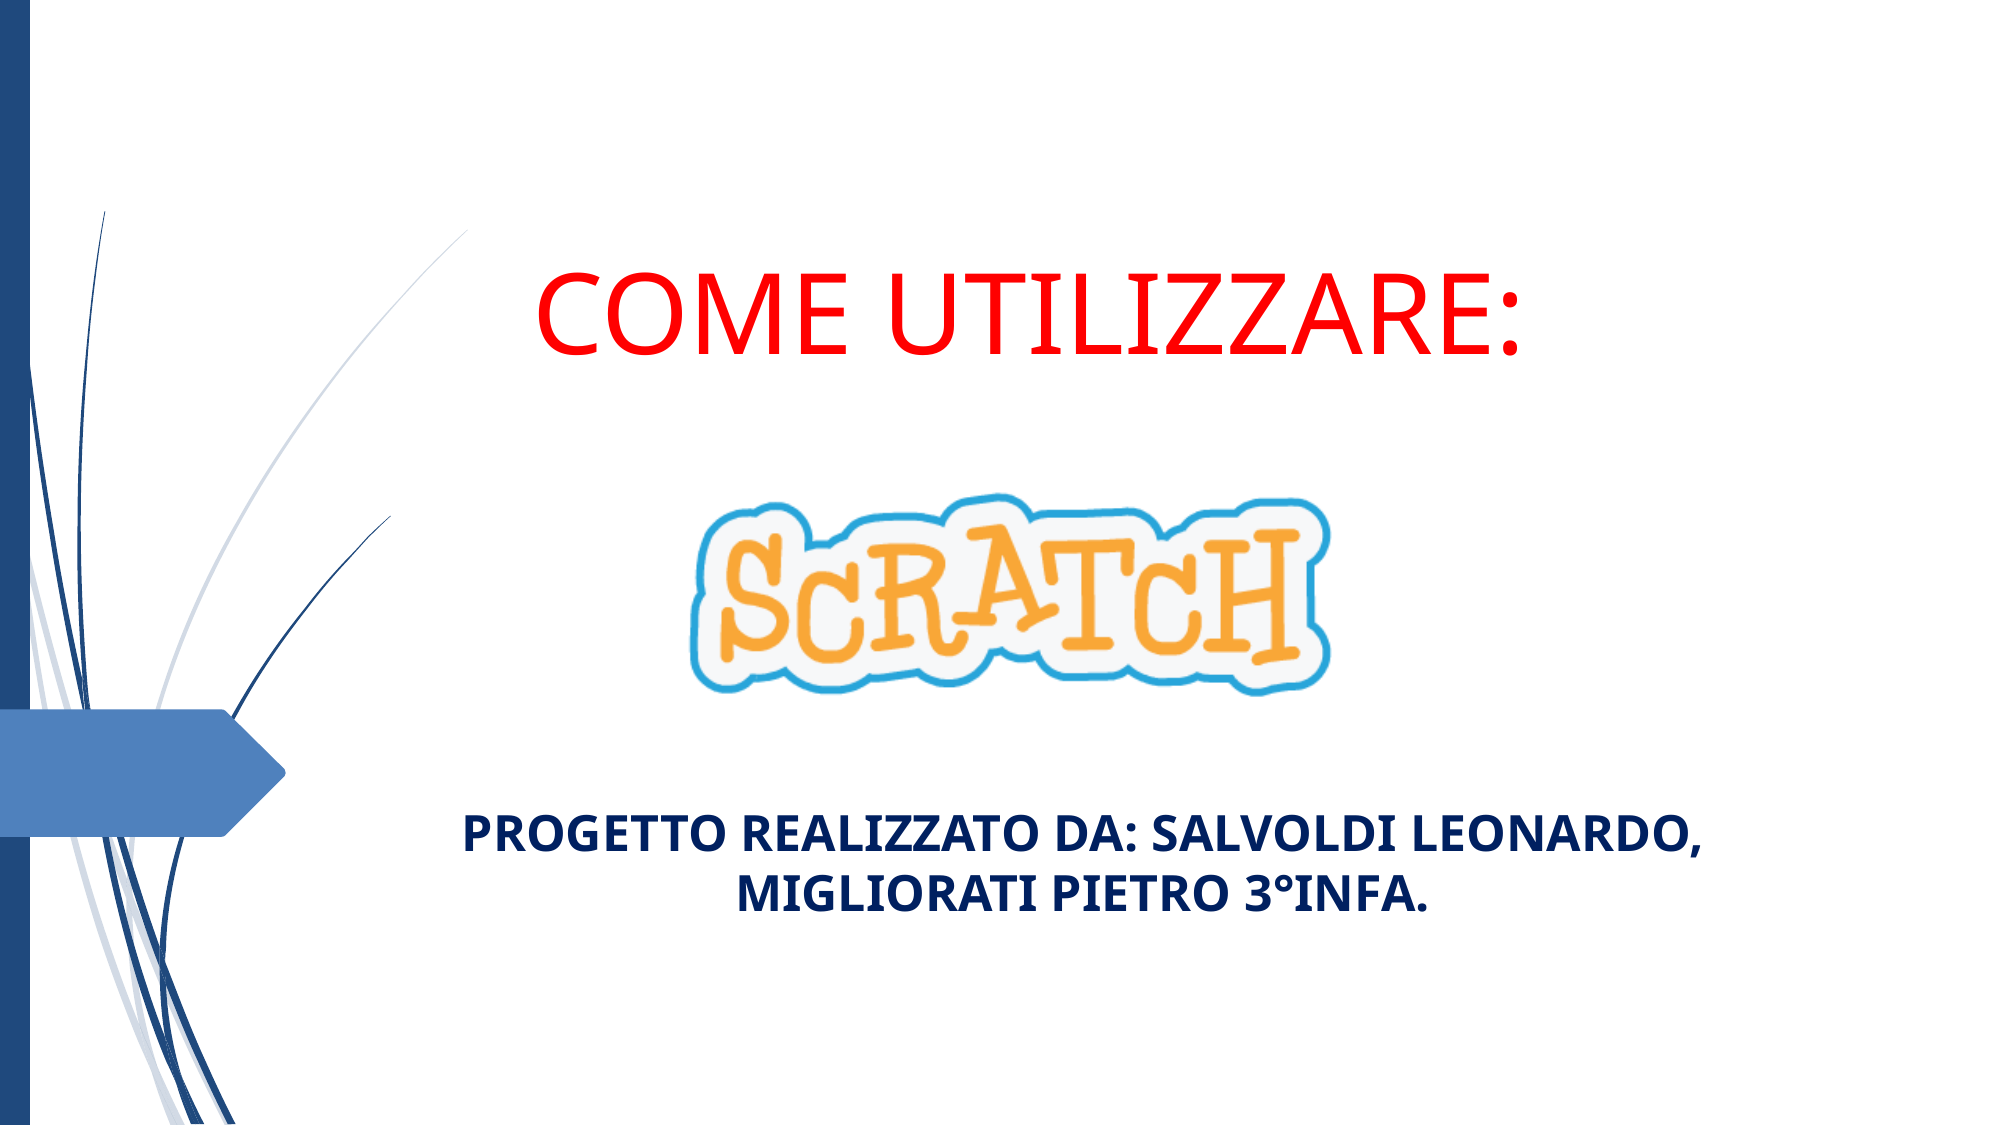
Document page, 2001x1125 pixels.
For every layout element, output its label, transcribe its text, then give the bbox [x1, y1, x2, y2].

picture [678, 485, 1357, 708]
text_box PROGETTO REALIZZATO DA: SALVOLDI LEONARDO, MIGLIORATI PIETRO 3°INFA. [337, 794, 1828, 929]
text_box COME UTILIZZARE: [249, 184, 1750, 385]
